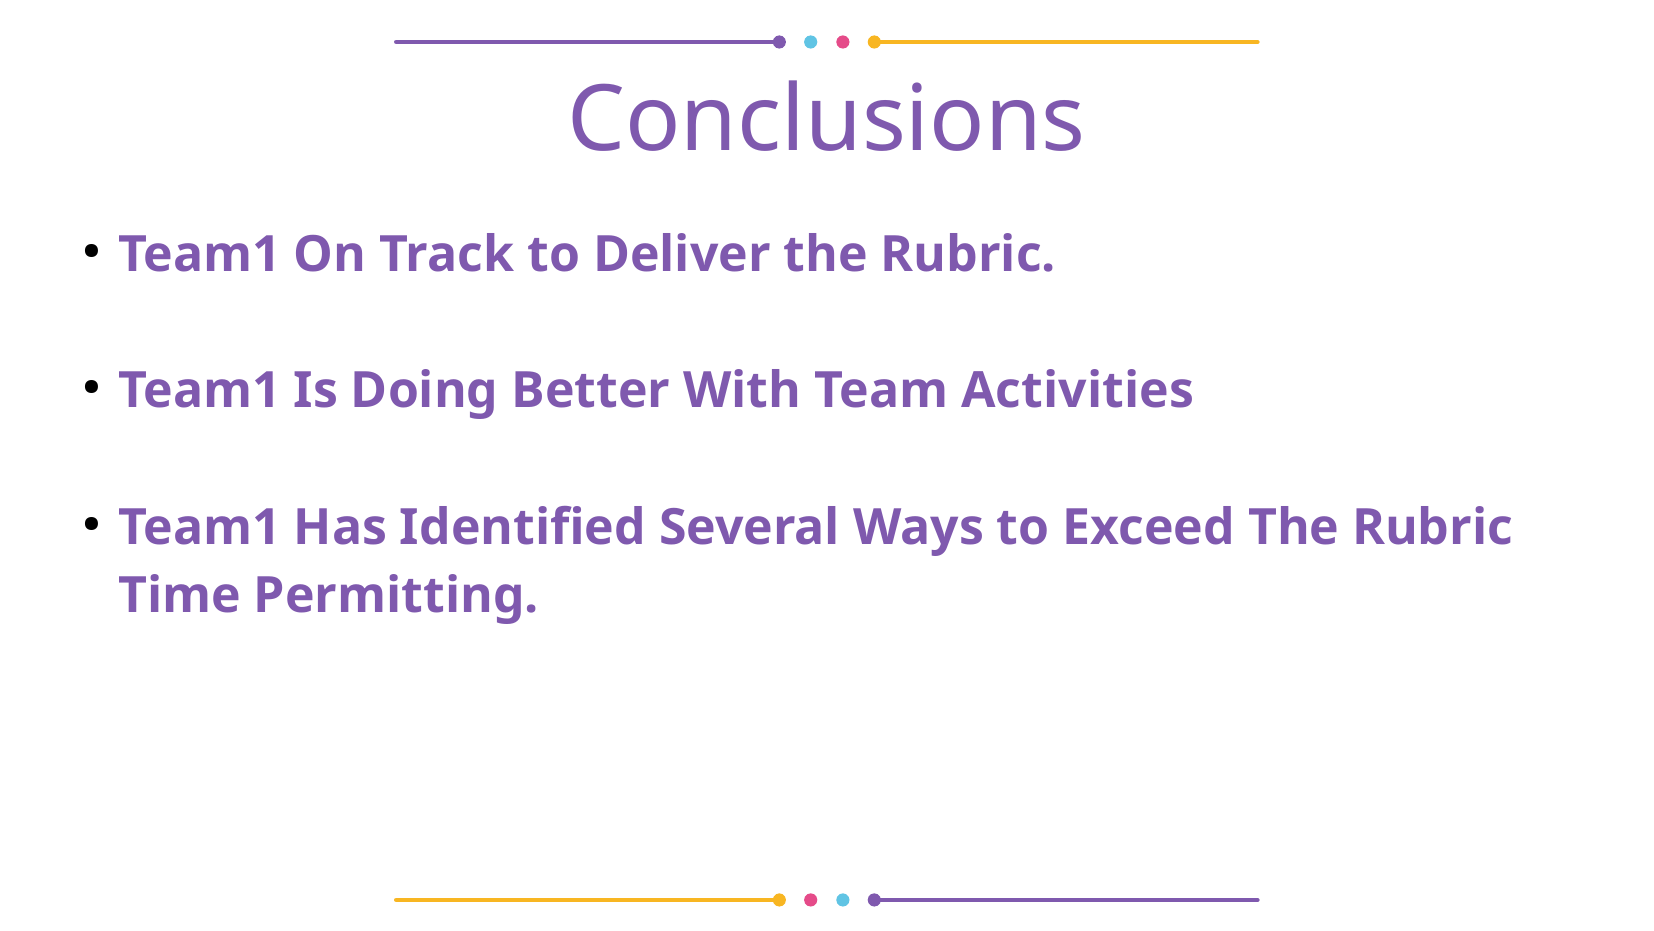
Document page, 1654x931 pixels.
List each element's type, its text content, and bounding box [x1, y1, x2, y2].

subtitle Team1 On Track to Deliver the Rubric. Team1 Is Doing Better With Team Activities Team1 Has Identified Several Ways to Exceed The Rubric Time Permitting. [82, 217, 1571, 758]
title Conclusions [82, 37, 1571, 193]
